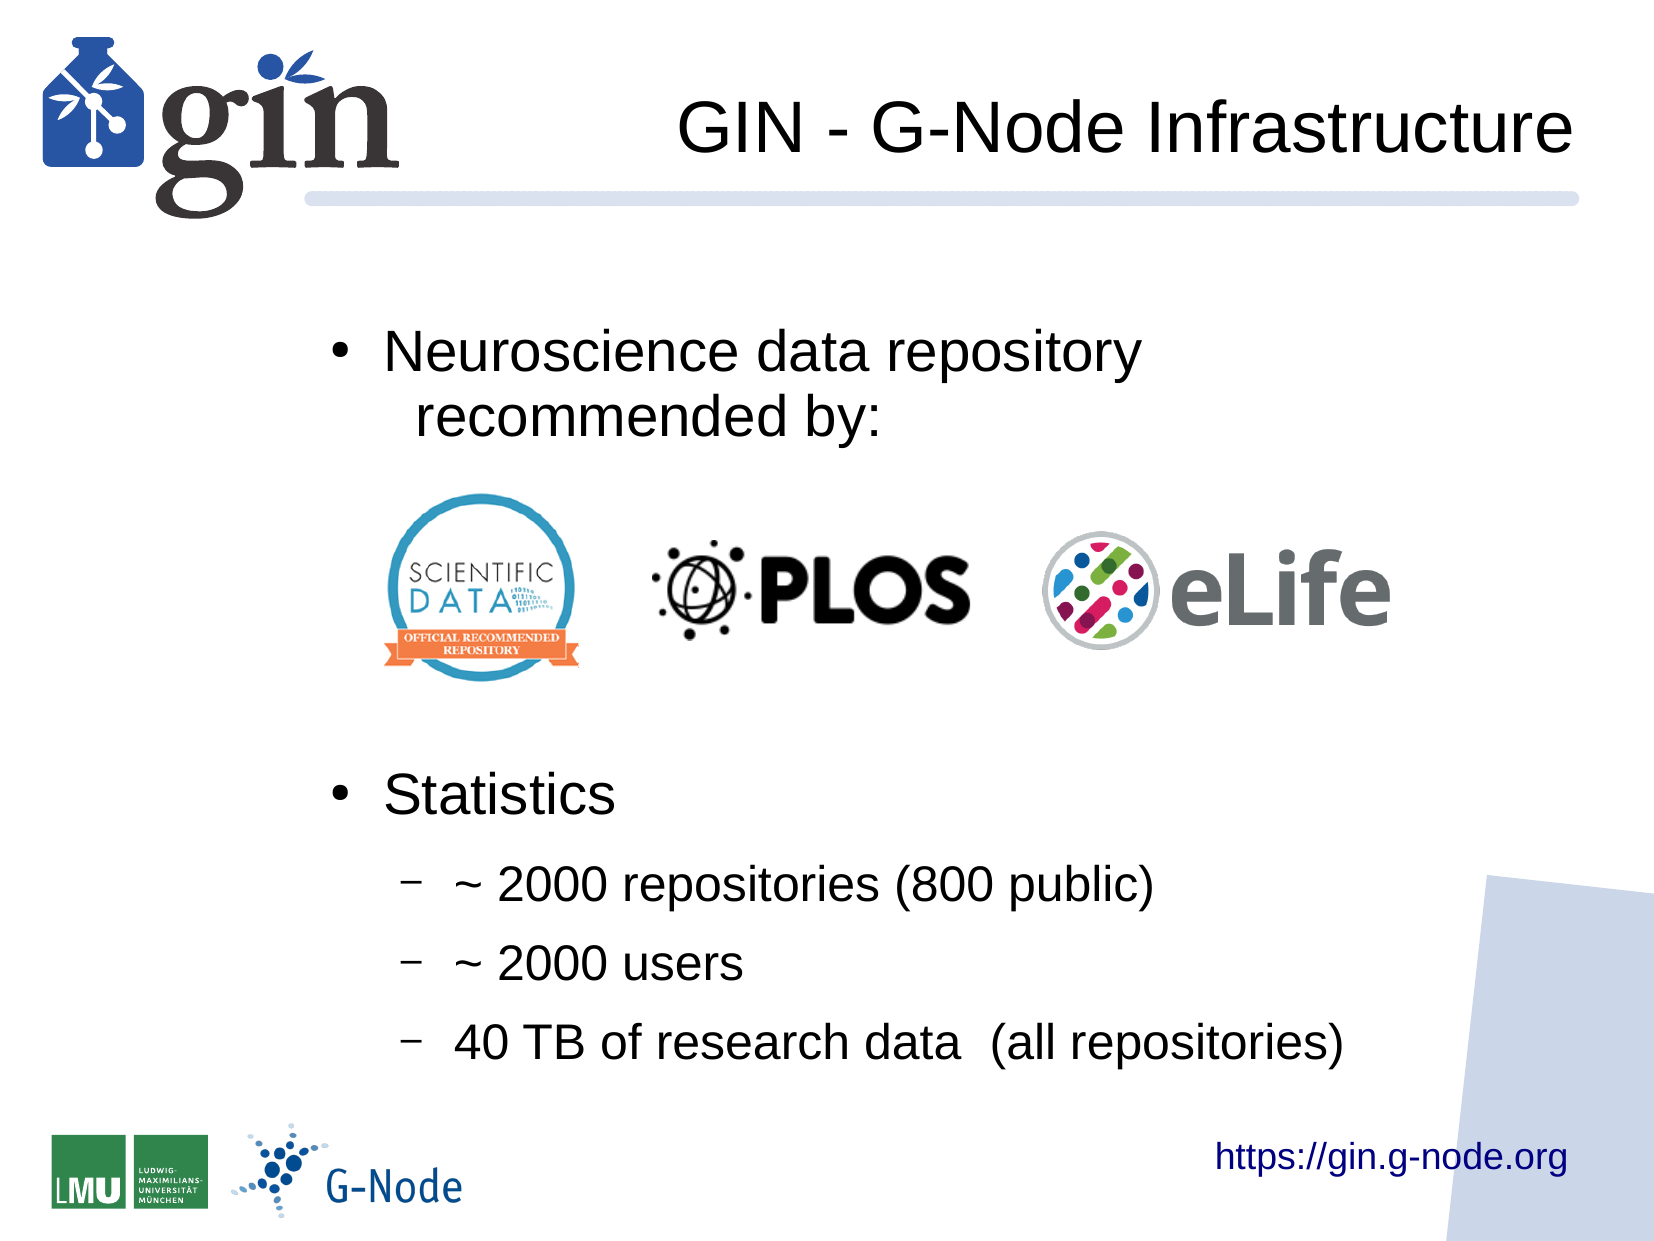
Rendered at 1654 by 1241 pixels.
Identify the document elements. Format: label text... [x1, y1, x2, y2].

picture [384, 490, 579, 686]
text_box GIN - G-Node Infrastructure [87, 30, 1576, 226]
picture [1026, 515, 1407, 666]
picture [652, 540, 972, 641]
text_box https://gin.g-node.org [1200, 1128, 1625, 1186]
list Neuroscience data repository recommended by: Statistics ~ 2000 repositories (800 public) ~ 2000 users 40 TB of research data (all repositories) [312, 318, 1595, 421]
picture [33, 30, 409, 224]
picture [230, 1123, 467, 1219]
